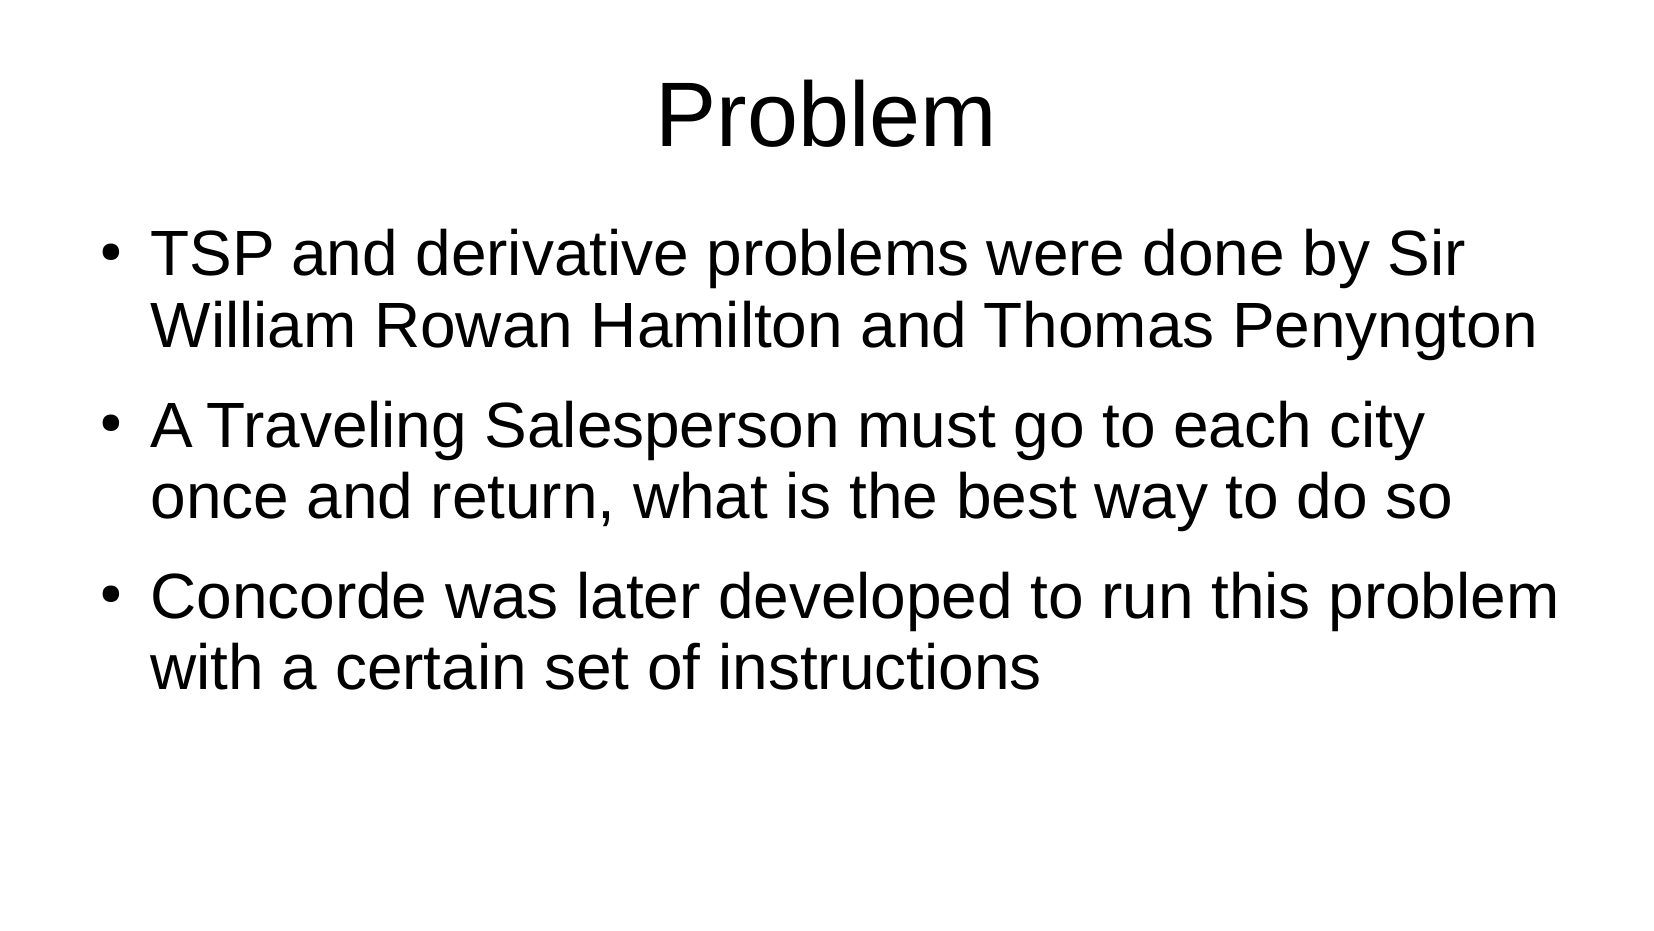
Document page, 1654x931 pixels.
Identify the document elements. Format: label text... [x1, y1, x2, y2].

title Problem [82, 37, 1571, 193]
list TSP and derivative problems were done by Sir William Rowan Hamilton and Thomas Penyngton A Traveling Salesperson must go to each city once and return, what is the best way to do so Concorde was later developed to run this problem with a certain set of instructions [82, 217, 1571, 758]
